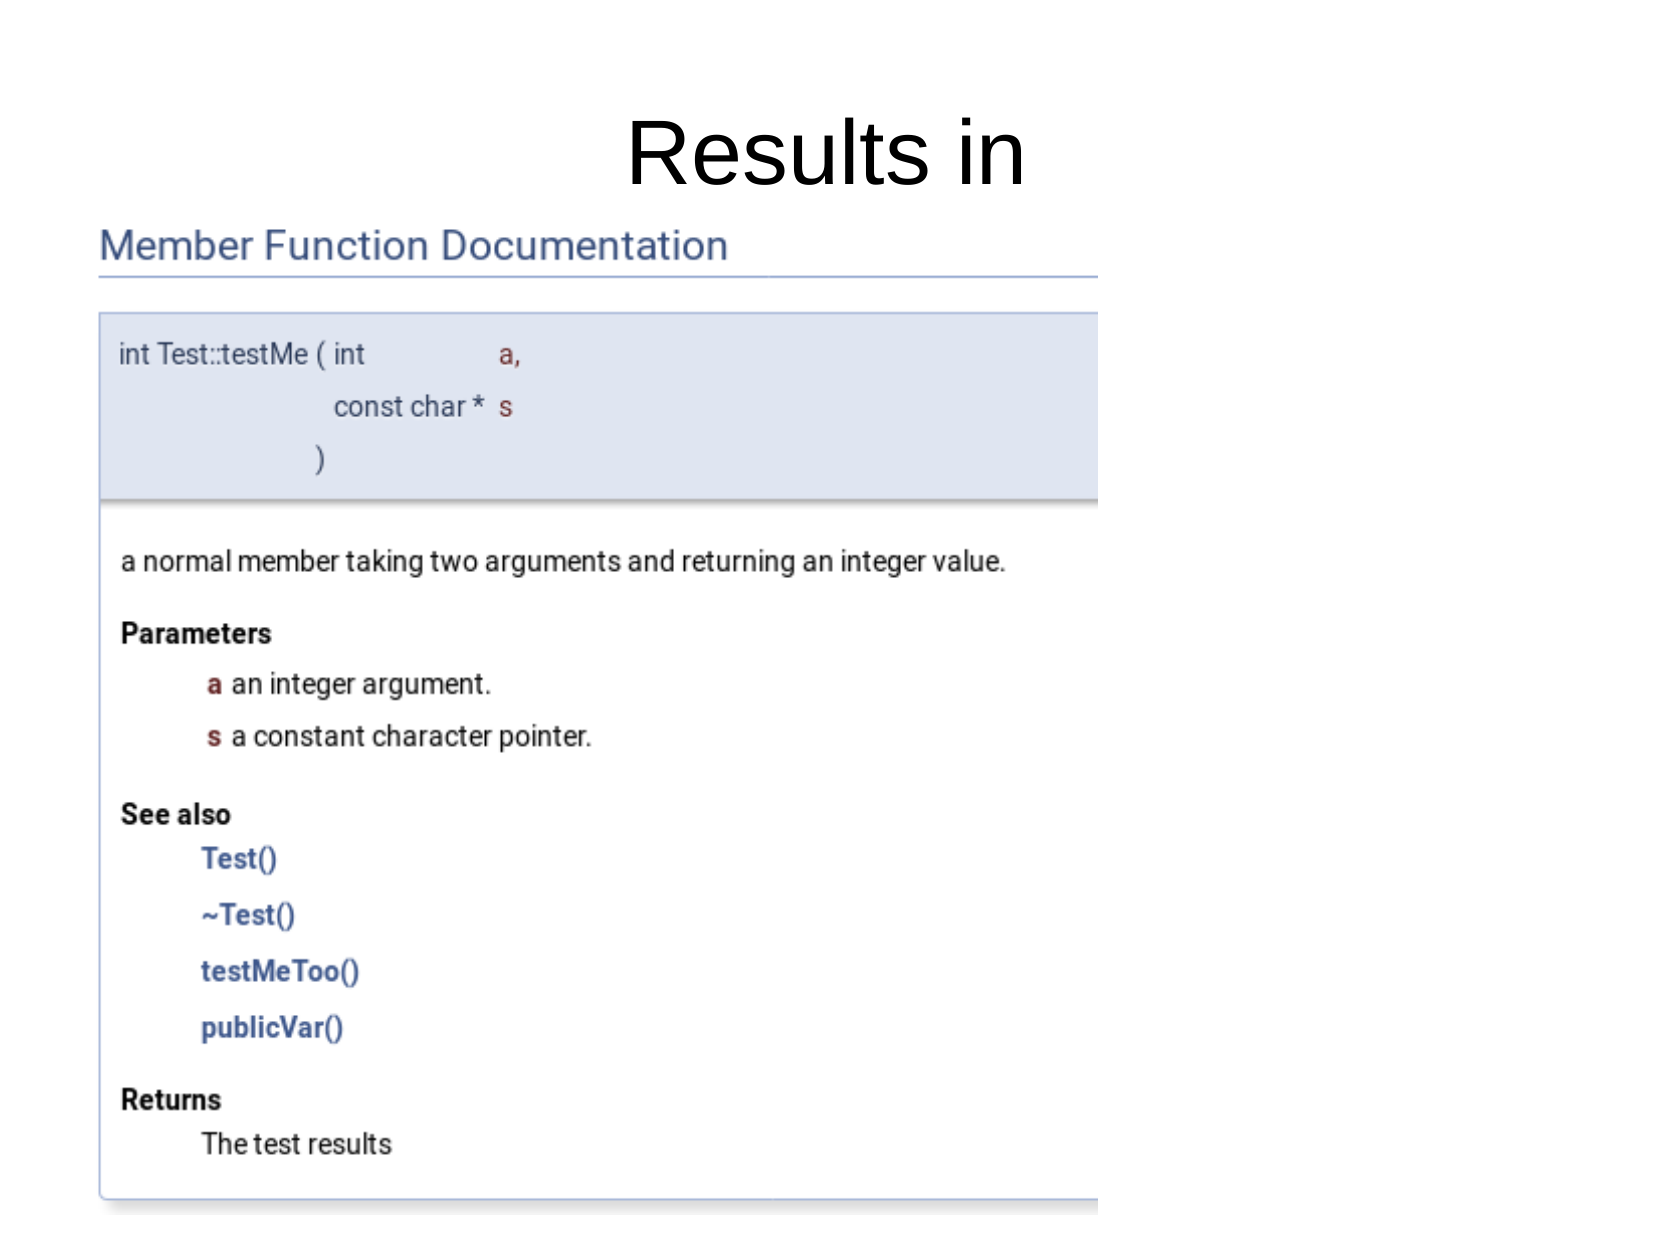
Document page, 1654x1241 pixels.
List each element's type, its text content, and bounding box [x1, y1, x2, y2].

title Results in [82, 49, 1571, 257]
picture [75, 204, 1098, 1216]
